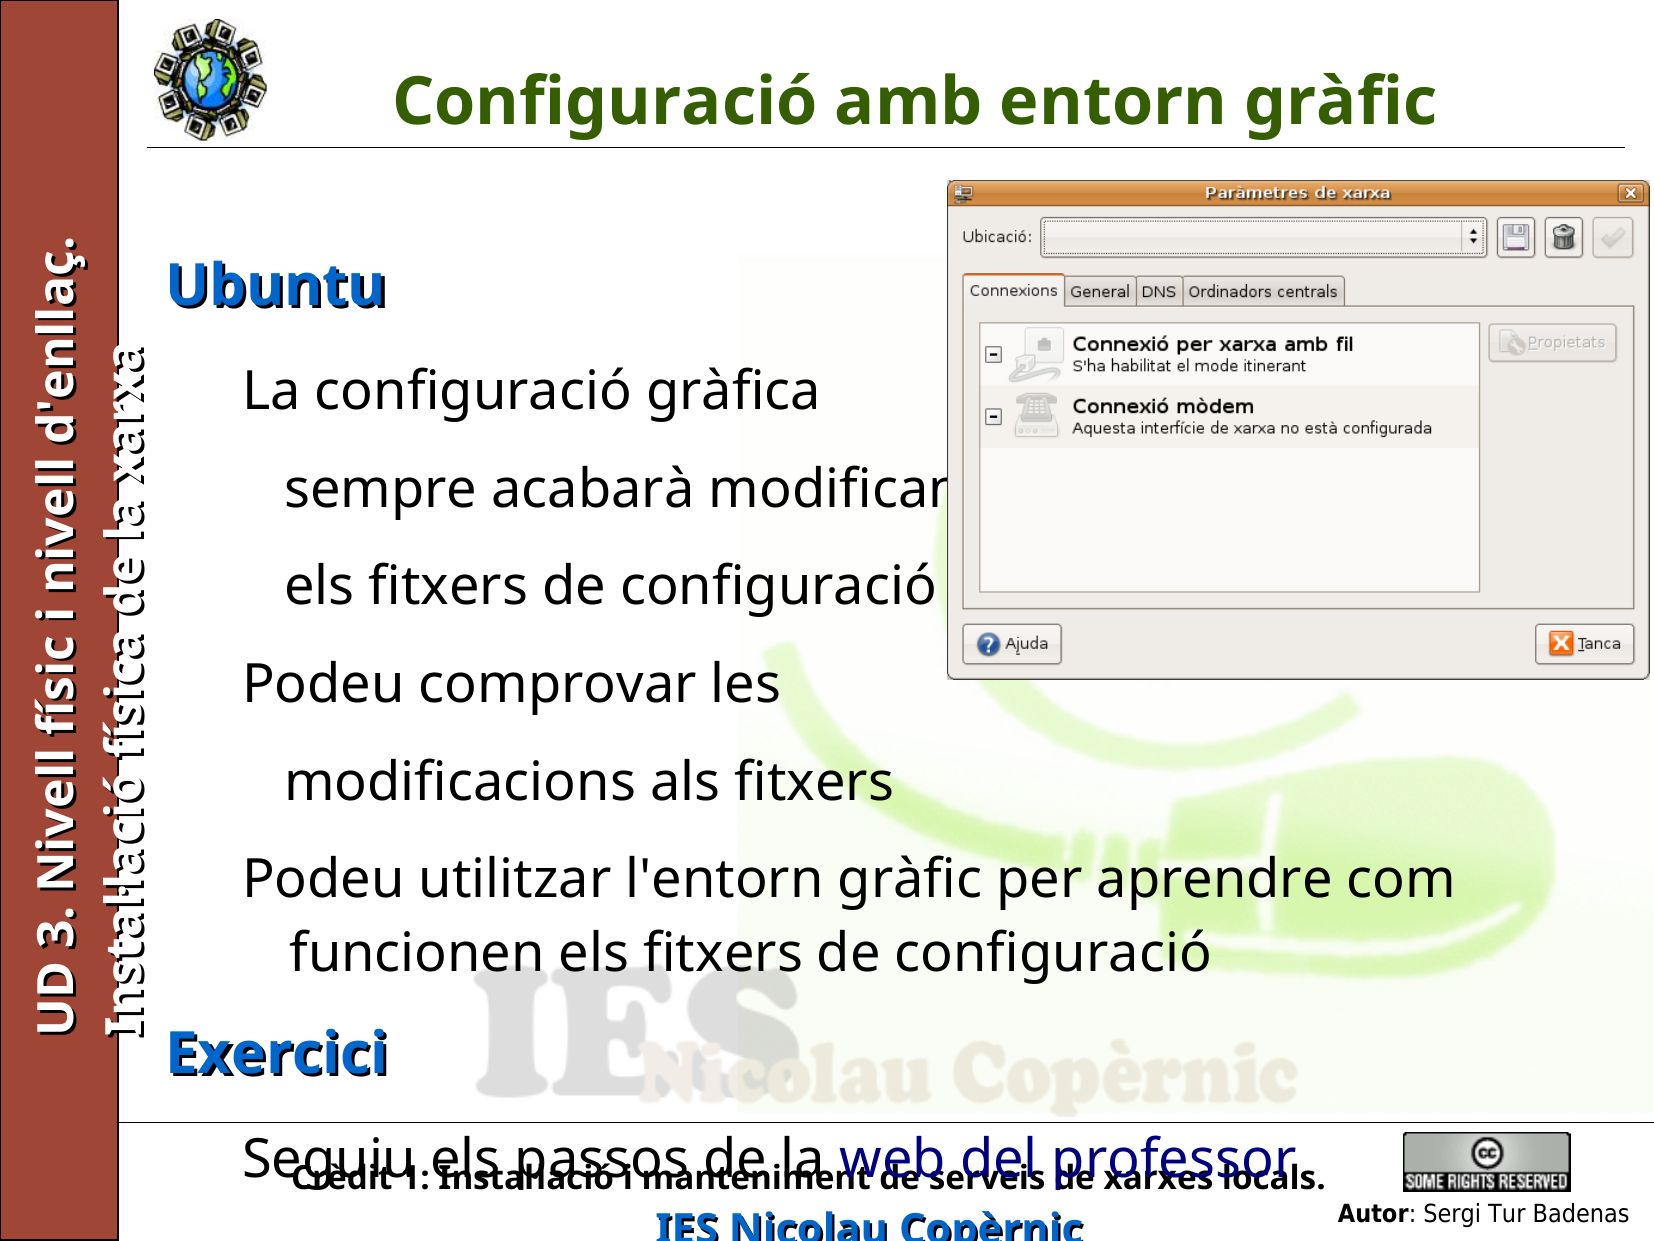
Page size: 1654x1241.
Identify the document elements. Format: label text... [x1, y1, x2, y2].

picture [154, 19, 268, 142]
title Configuració amb entorn gràfic [171, 56, 1654, 141]
picture [466, 180, 1654, 1117]
list Ubuntu La configuració gràfica sempre acabarà modificant els fitxers de configuració Podeu comprovar les modificacions als fitxers Podeu utilitzar l'entorn gràfic per aprendre com funcionen els fitxers de configuració Exercici Seguiu els passos de la web del professor [147, 242, 1636, 1078]
picture [1403, 1132, 1571, 1192]
